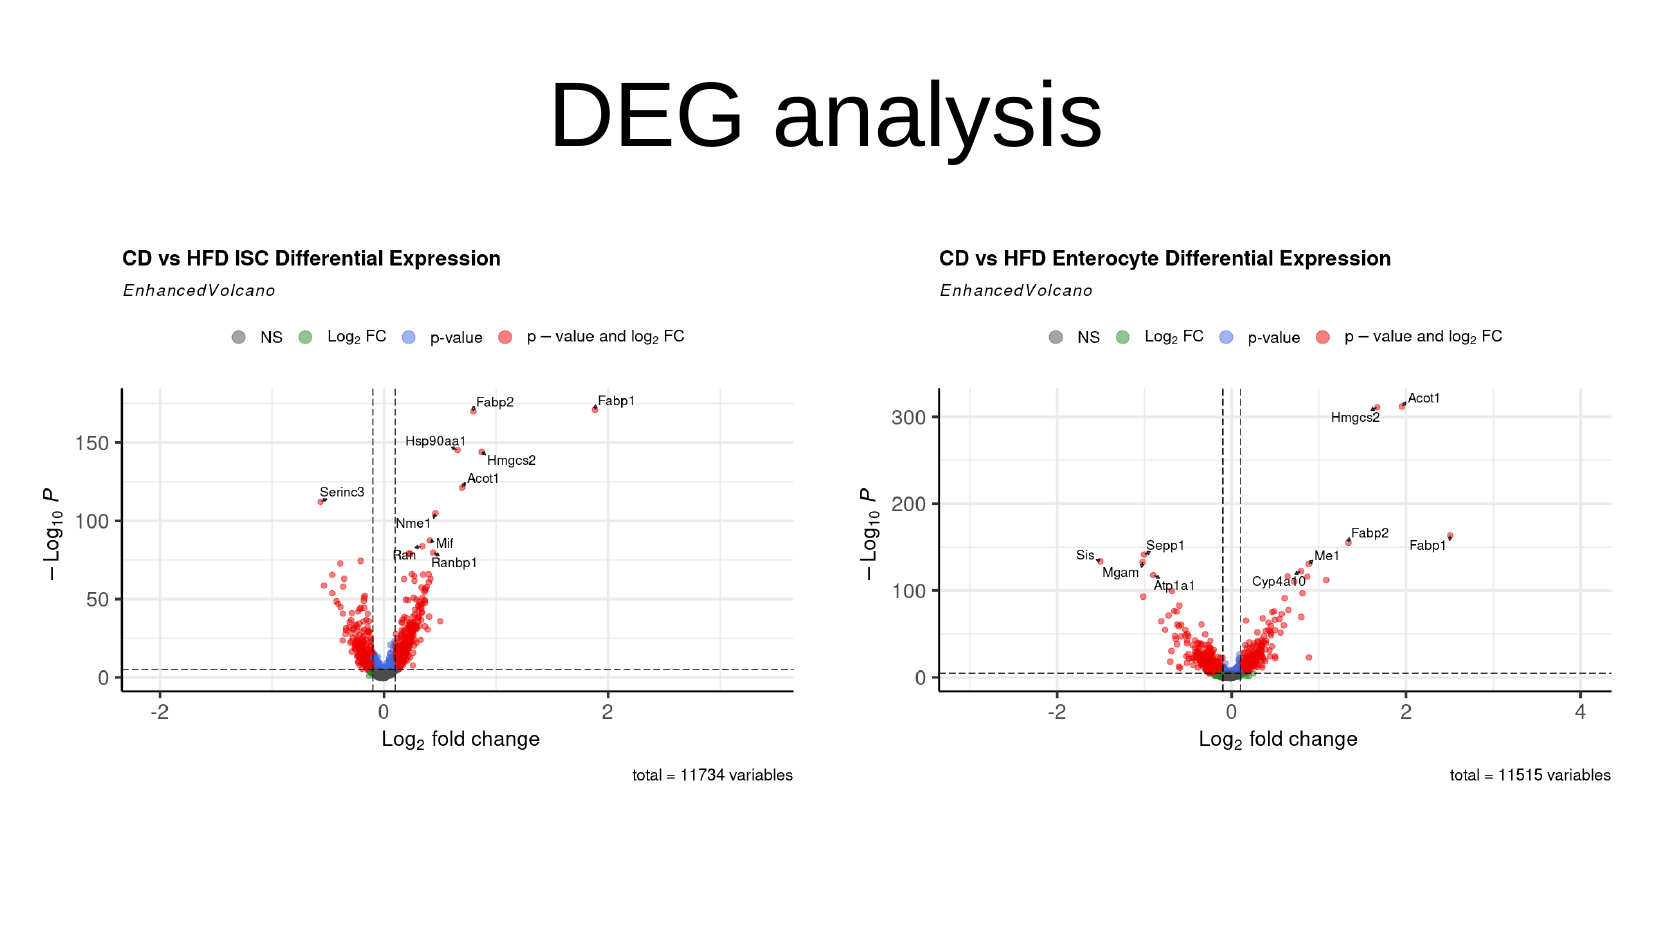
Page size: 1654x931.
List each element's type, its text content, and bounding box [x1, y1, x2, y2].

picture [29, 236, 807, 798]
picture [846, 236, 1625, 798]
title DEG analysis [82, 37, 1571, 193]
